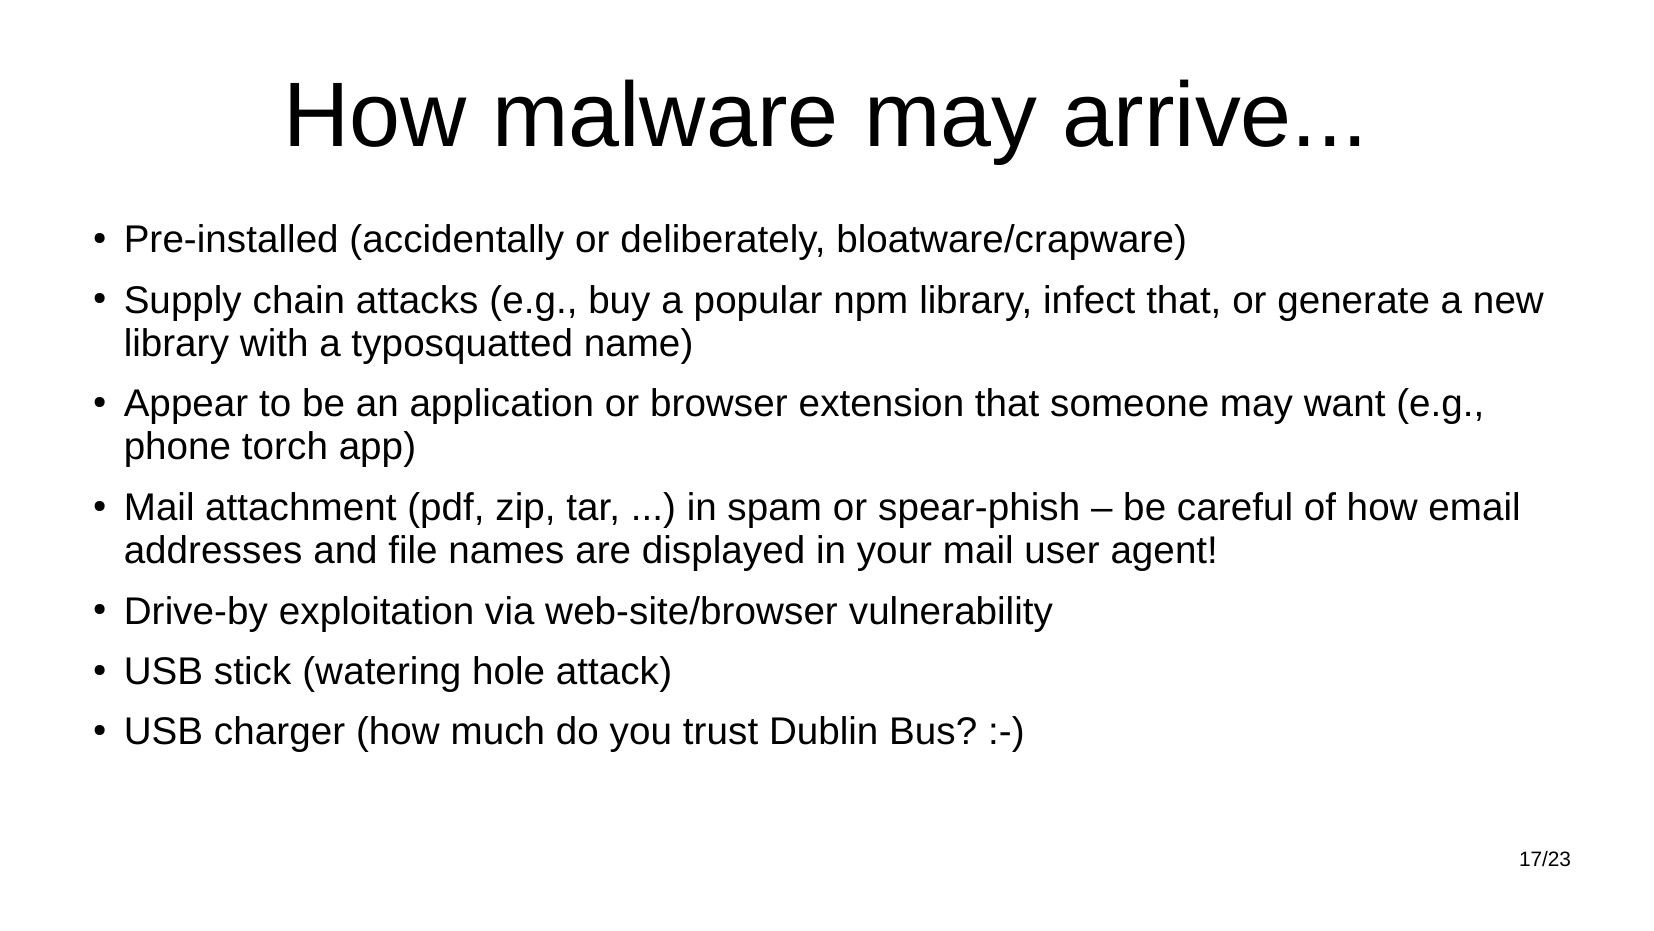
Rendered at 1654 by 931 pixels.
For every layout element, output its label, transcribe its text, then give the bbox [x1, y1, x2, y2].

title How malware may arrive... [82, 37, 1571, 193]
list Pre-installed (accidentally or deliberately, bloatware/crapware) Supply chain attacks (e.g., buy a popular npm library, infect that, or generate a new library with a typosquatted name) Appear to be an application or browser extension that someone may want (e.g., phone torch app) Mail attachment (pdf, zip, tar, ...) in spam or spear-phish – be careful of how email addresses and file names are displayed in your mail user agent! Drive-by exploitation via web-site/browser vulnerability USB stick (watering hole attack) USB charger (how much do you trust Dublin Bus? :-) [82, 217, 1571, 758]
